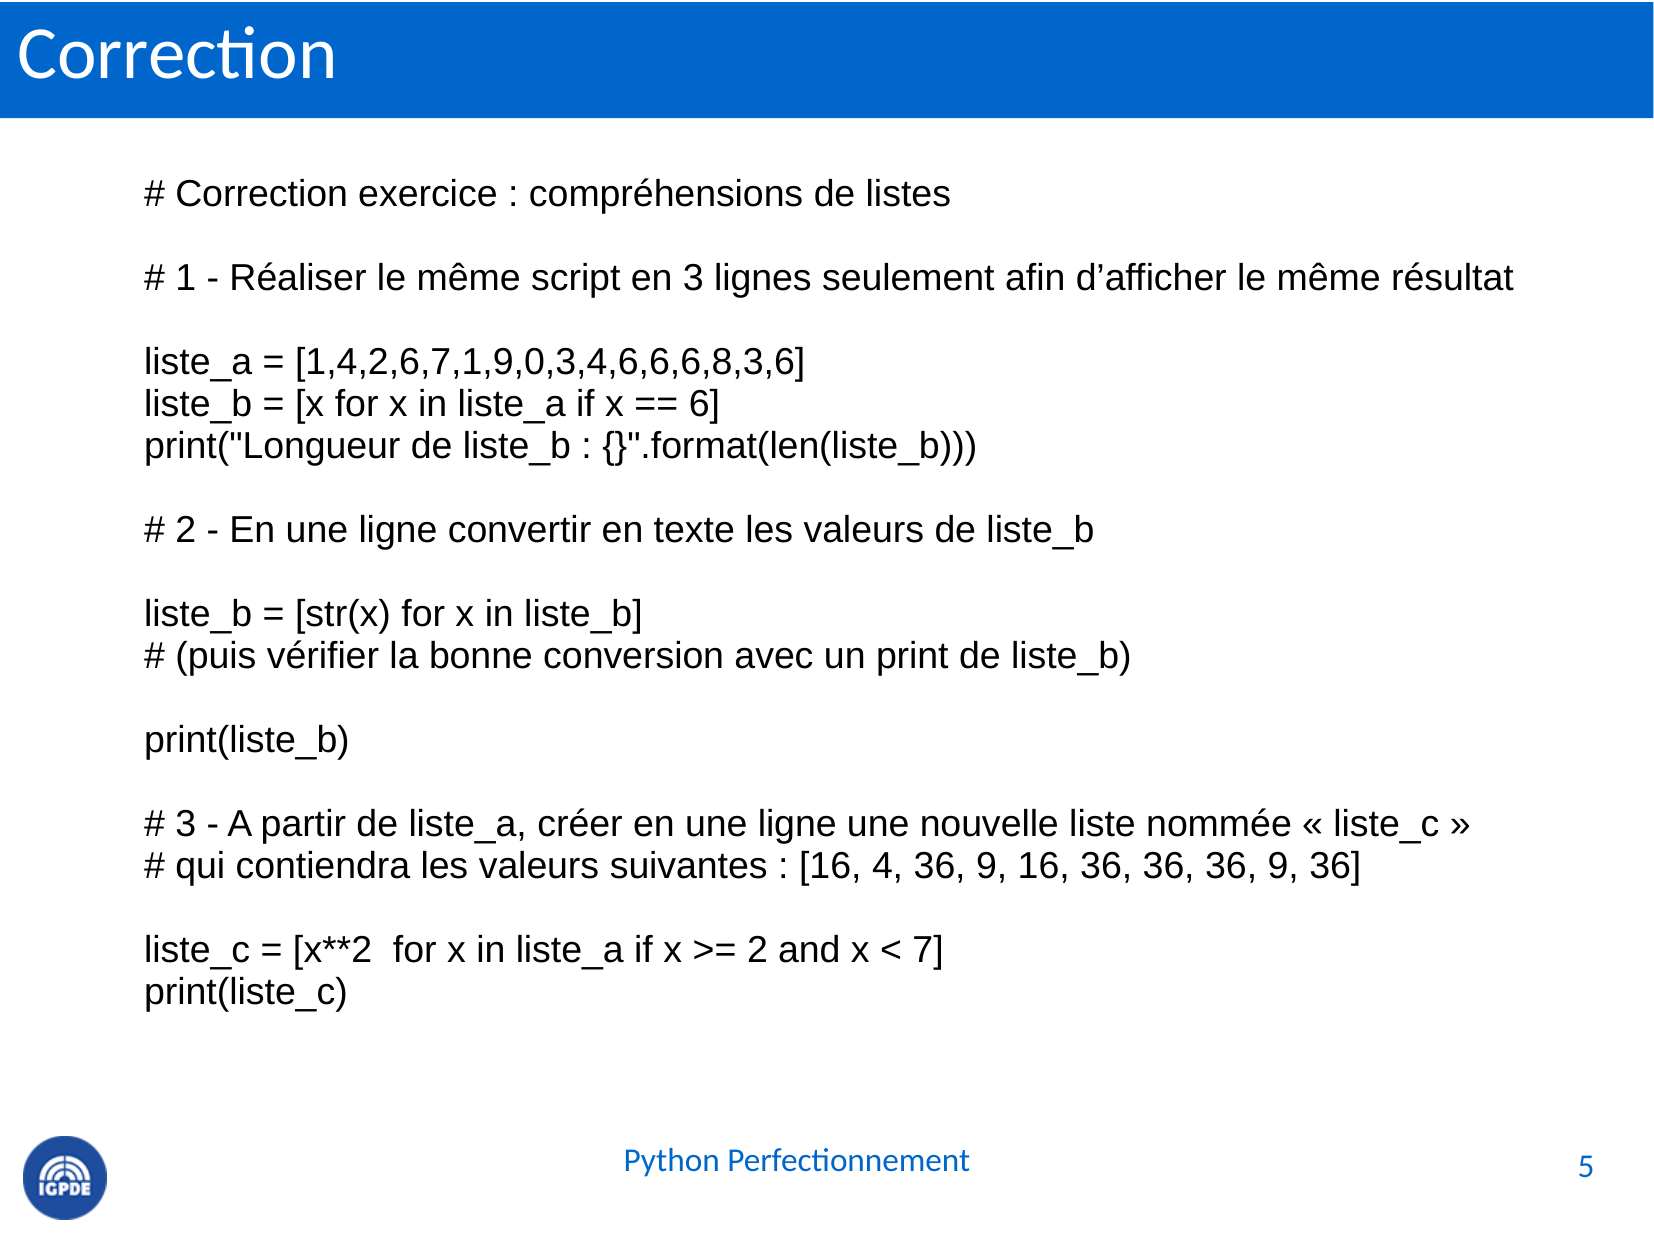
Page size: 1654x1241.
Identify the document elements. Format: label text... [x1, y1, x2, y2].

text_box # Correction exercice : compréhensions de listes # 1 - Réaliser le même script en 3 lignes seulement afin d’afficher le même résultat liste_a = [1,4,2,6,7,1,9,0,3,4,6,6,6,8,3,6] liste_b = [x for x in liste_a if x == 6] print("Longueur de liste_b : {}".format(len(liste_b))) # 2 - En une ligne convertir en texte les valeurs de liste_b liste_b = [str(x) for x in liste_b] # (puis vérifier la bonne conversion avec un print de liste_b) print(liste_b) # 3 - A partir de liste_a, créer en une ligne une nouvelle liste nommée « liste_c » # qui contiendra les valeurs suivantes : [16, 4, 36, 9, 16, 36, 36, 36, 9, 36] liste_c = [x**2 for x in liste_a if x >= 2 and x < 7] print(liste_c) [129, 165, 1530, 1087]
list [23, 141, 1630, 1134]
picture [23, 1136, 107, 1220]
title Correction [0, 2, 1654, 119]
